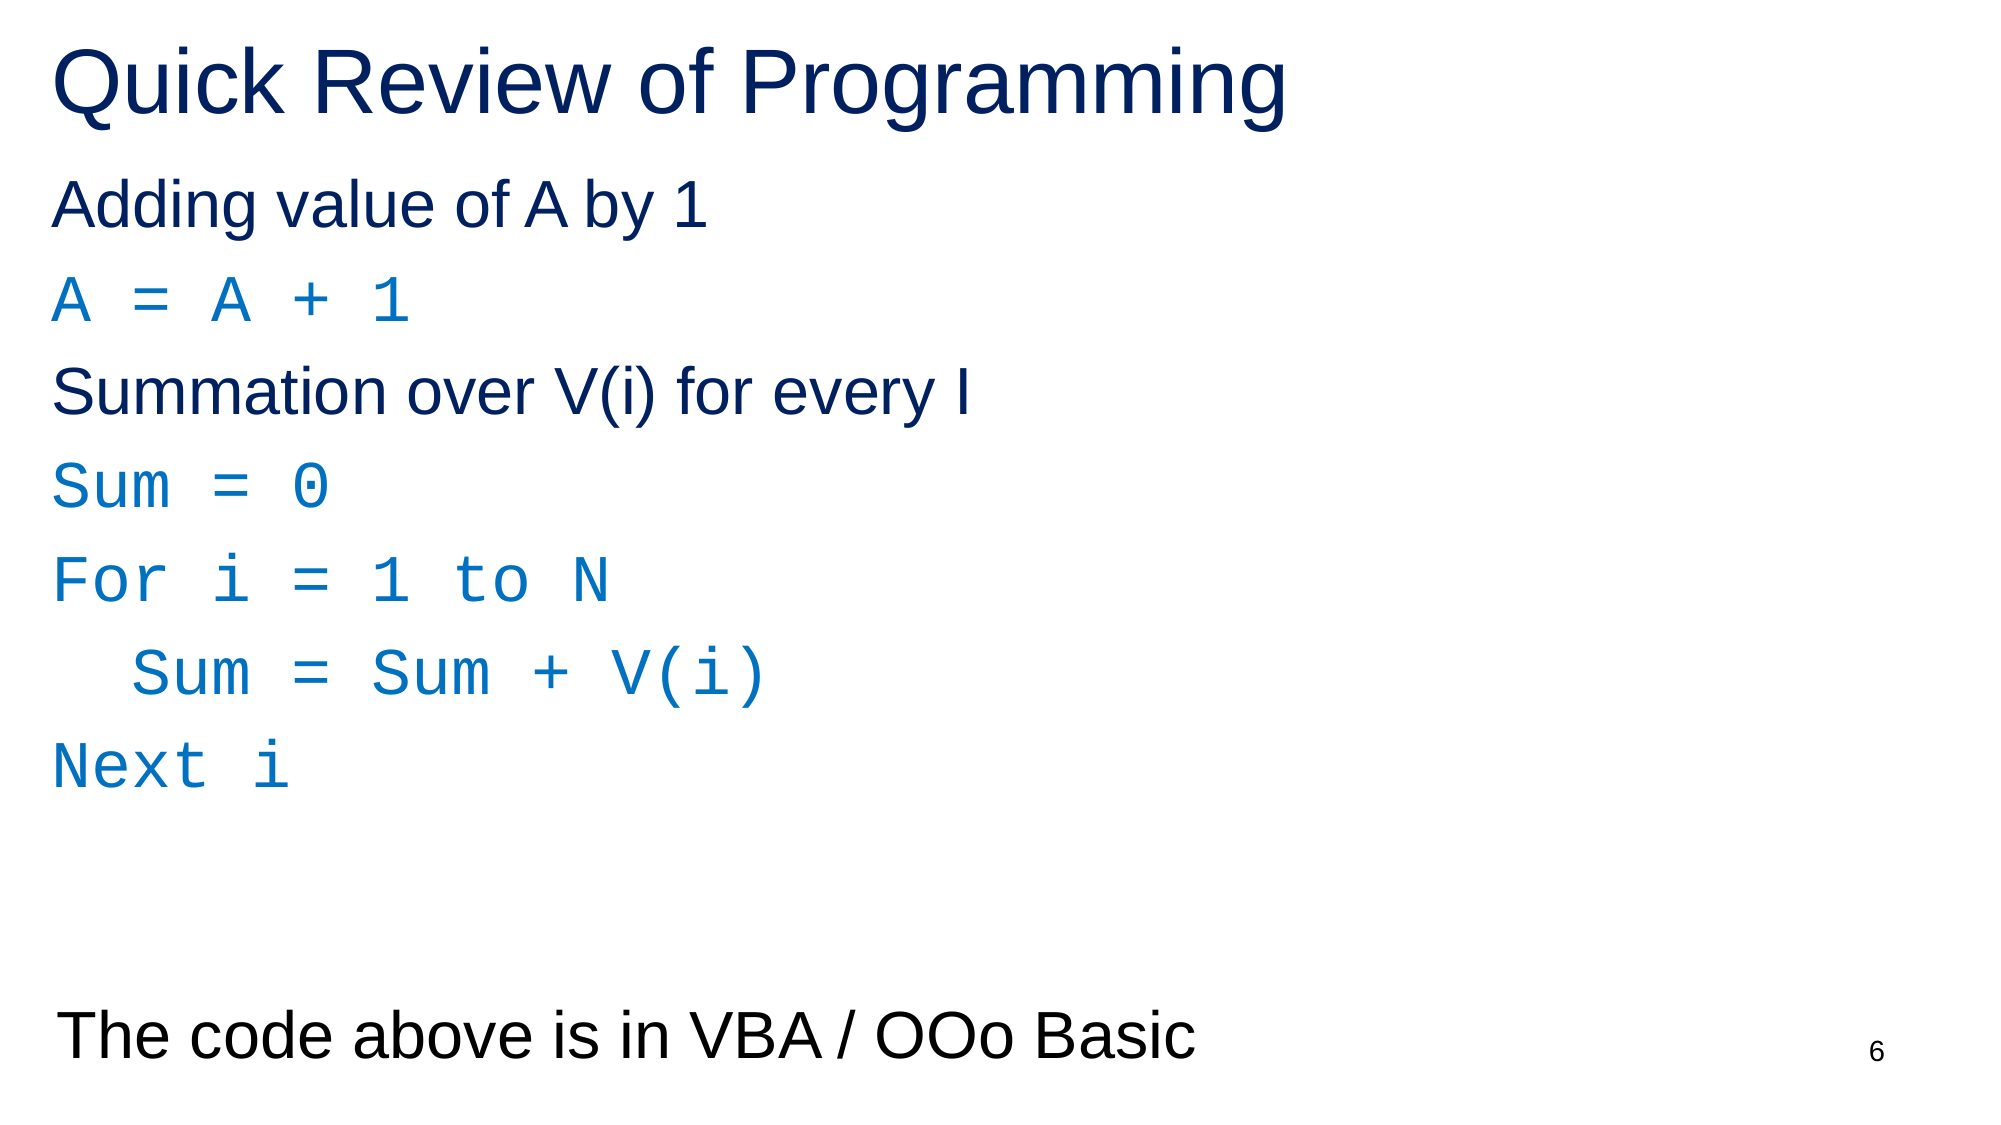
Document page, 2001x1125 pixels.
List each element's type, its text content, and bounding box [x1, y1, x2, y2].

text_box The code above is in VBA / OOo Basic [41, 984, 1213, 1080]
slide_number <number> [1433, 1024, 1900, 1103]
list Adding value of A by 1 A = A + 1 Summation over V(i) for every I Sum = 0 For i = 1 to N Sum = Sum + V(i) Next i [36, 153, 992, 1005]
title Quick Review of Programming [36, 28, 1968, 126]
